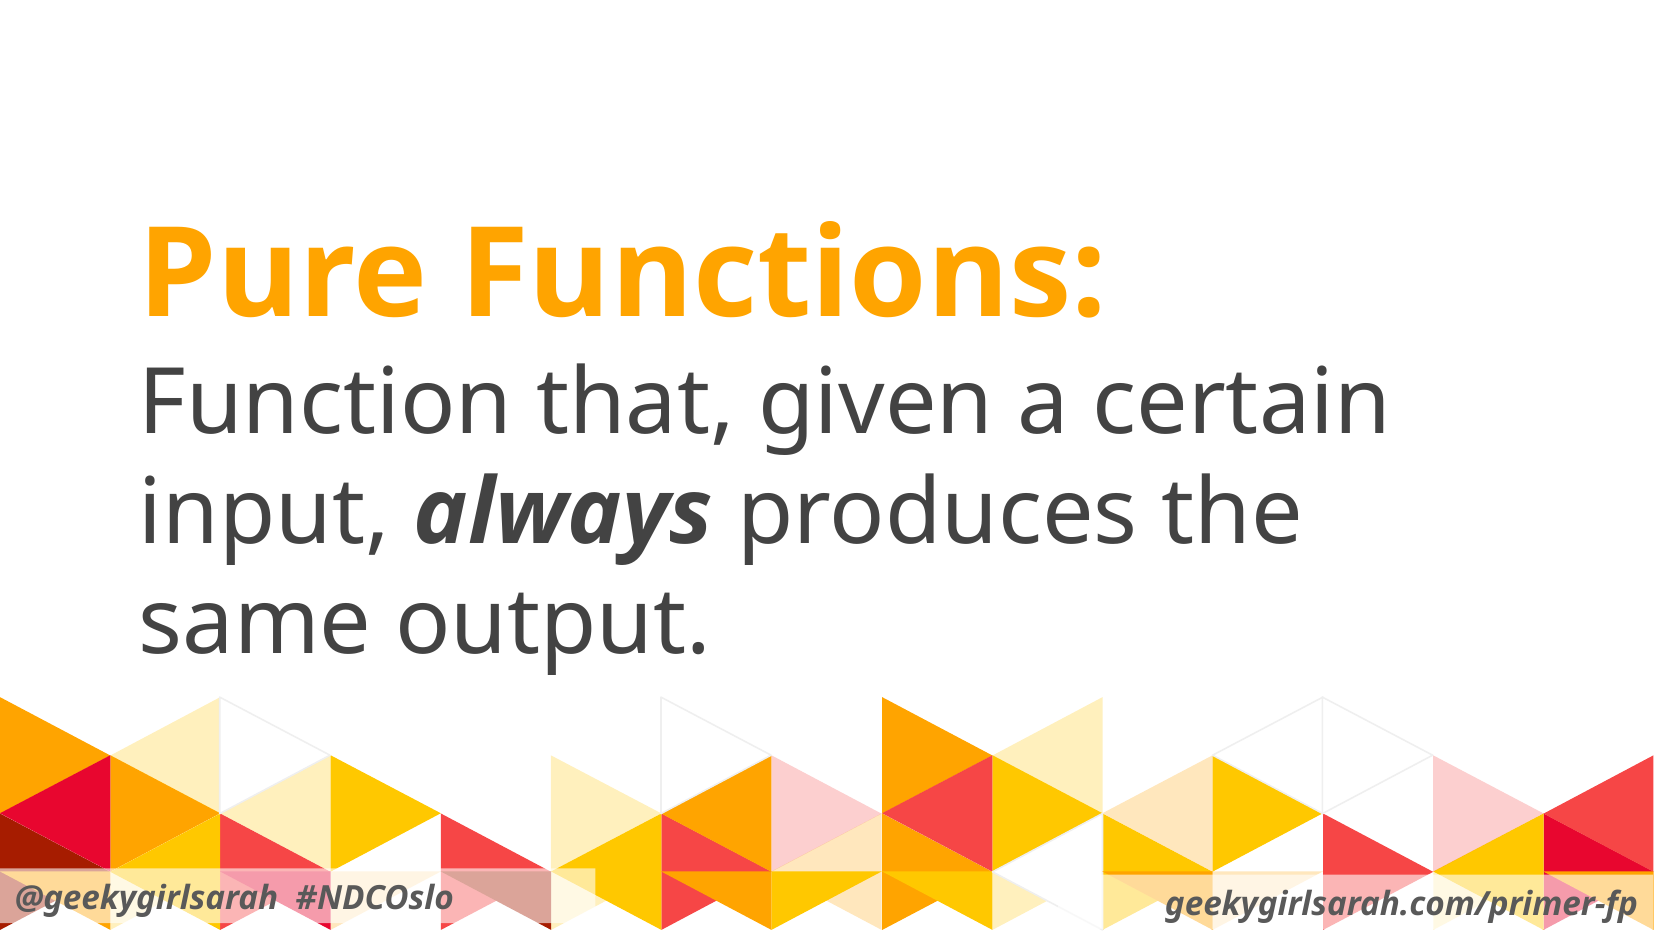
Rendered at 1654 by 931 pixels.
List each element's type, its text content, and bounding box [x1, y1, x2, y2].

subtitle Function that, given a certain input, always produces the same output. [124, 326, 1486, 469]
title Pure Functions: [124, 147, 1486, 326]
